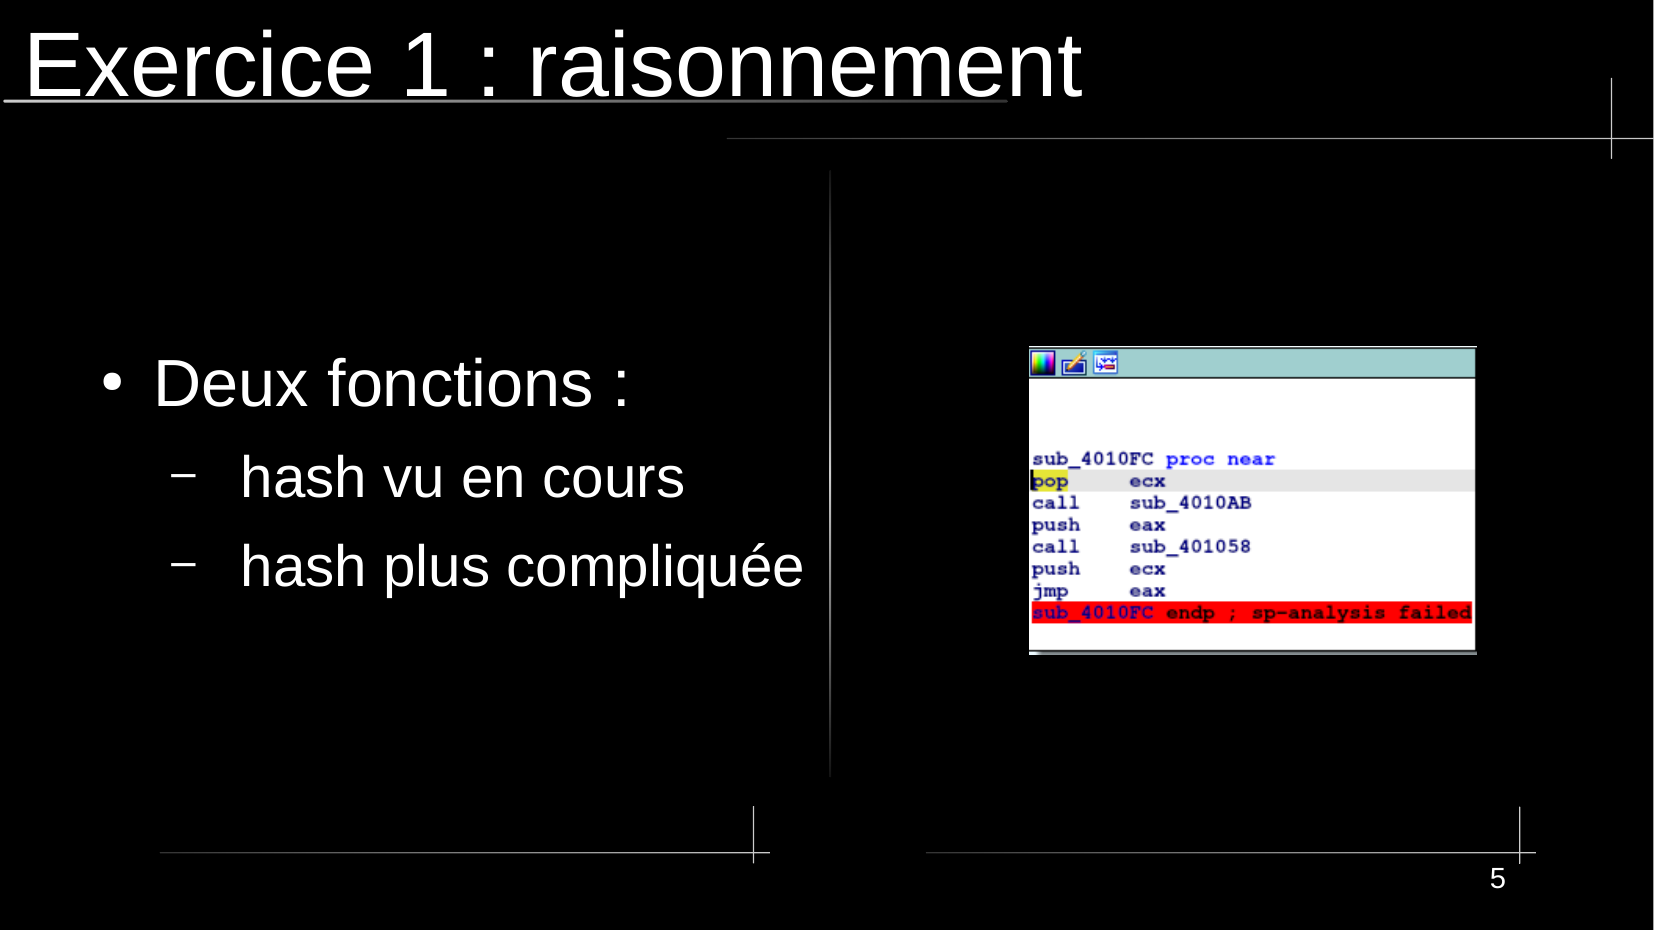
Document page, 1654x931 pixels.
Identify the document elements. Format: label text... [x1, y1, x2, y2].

picture [1029, 346, 1477, 655]
title Exercice 1 : raisonnement [23, 11, 1589, 119]
list Deux fonctions : hash vu en cours hash plus compliquée [82, 346, 1565, 886]
